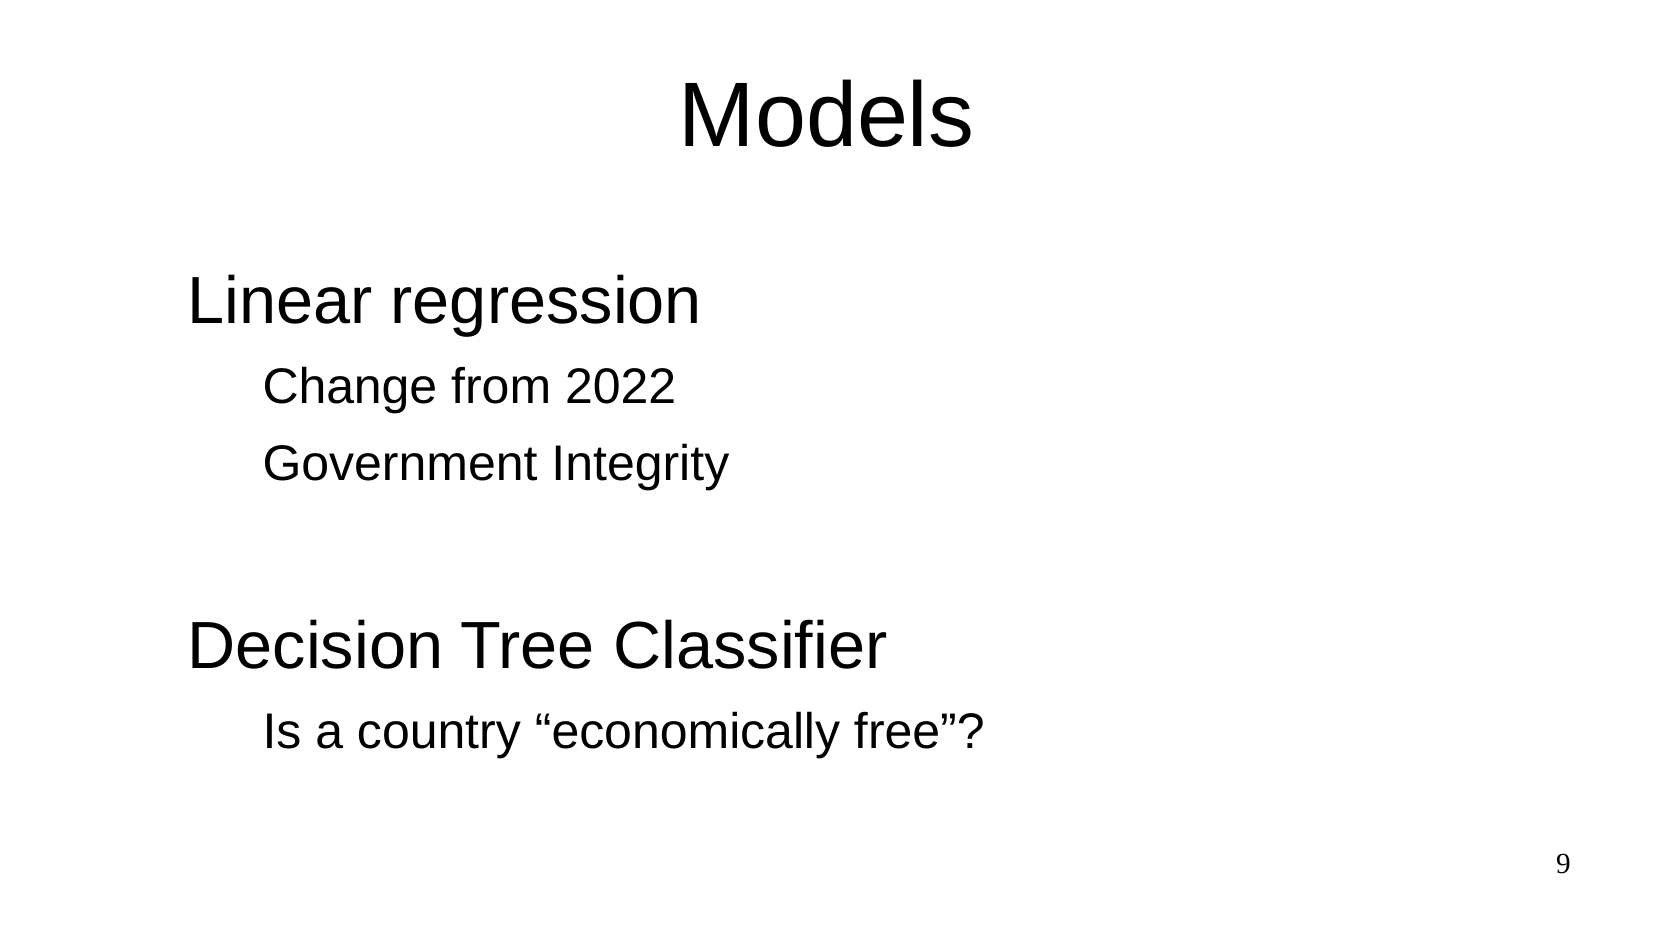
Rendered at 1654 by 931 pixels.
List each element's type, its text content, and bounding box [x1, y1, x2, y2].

title Models [82, 37, 1571, 193]
text_box Linear regression Change from 2022 Government Integrity Decision Tree Classifier Is a country “economically free”? [187, 262, 1571, 760]
